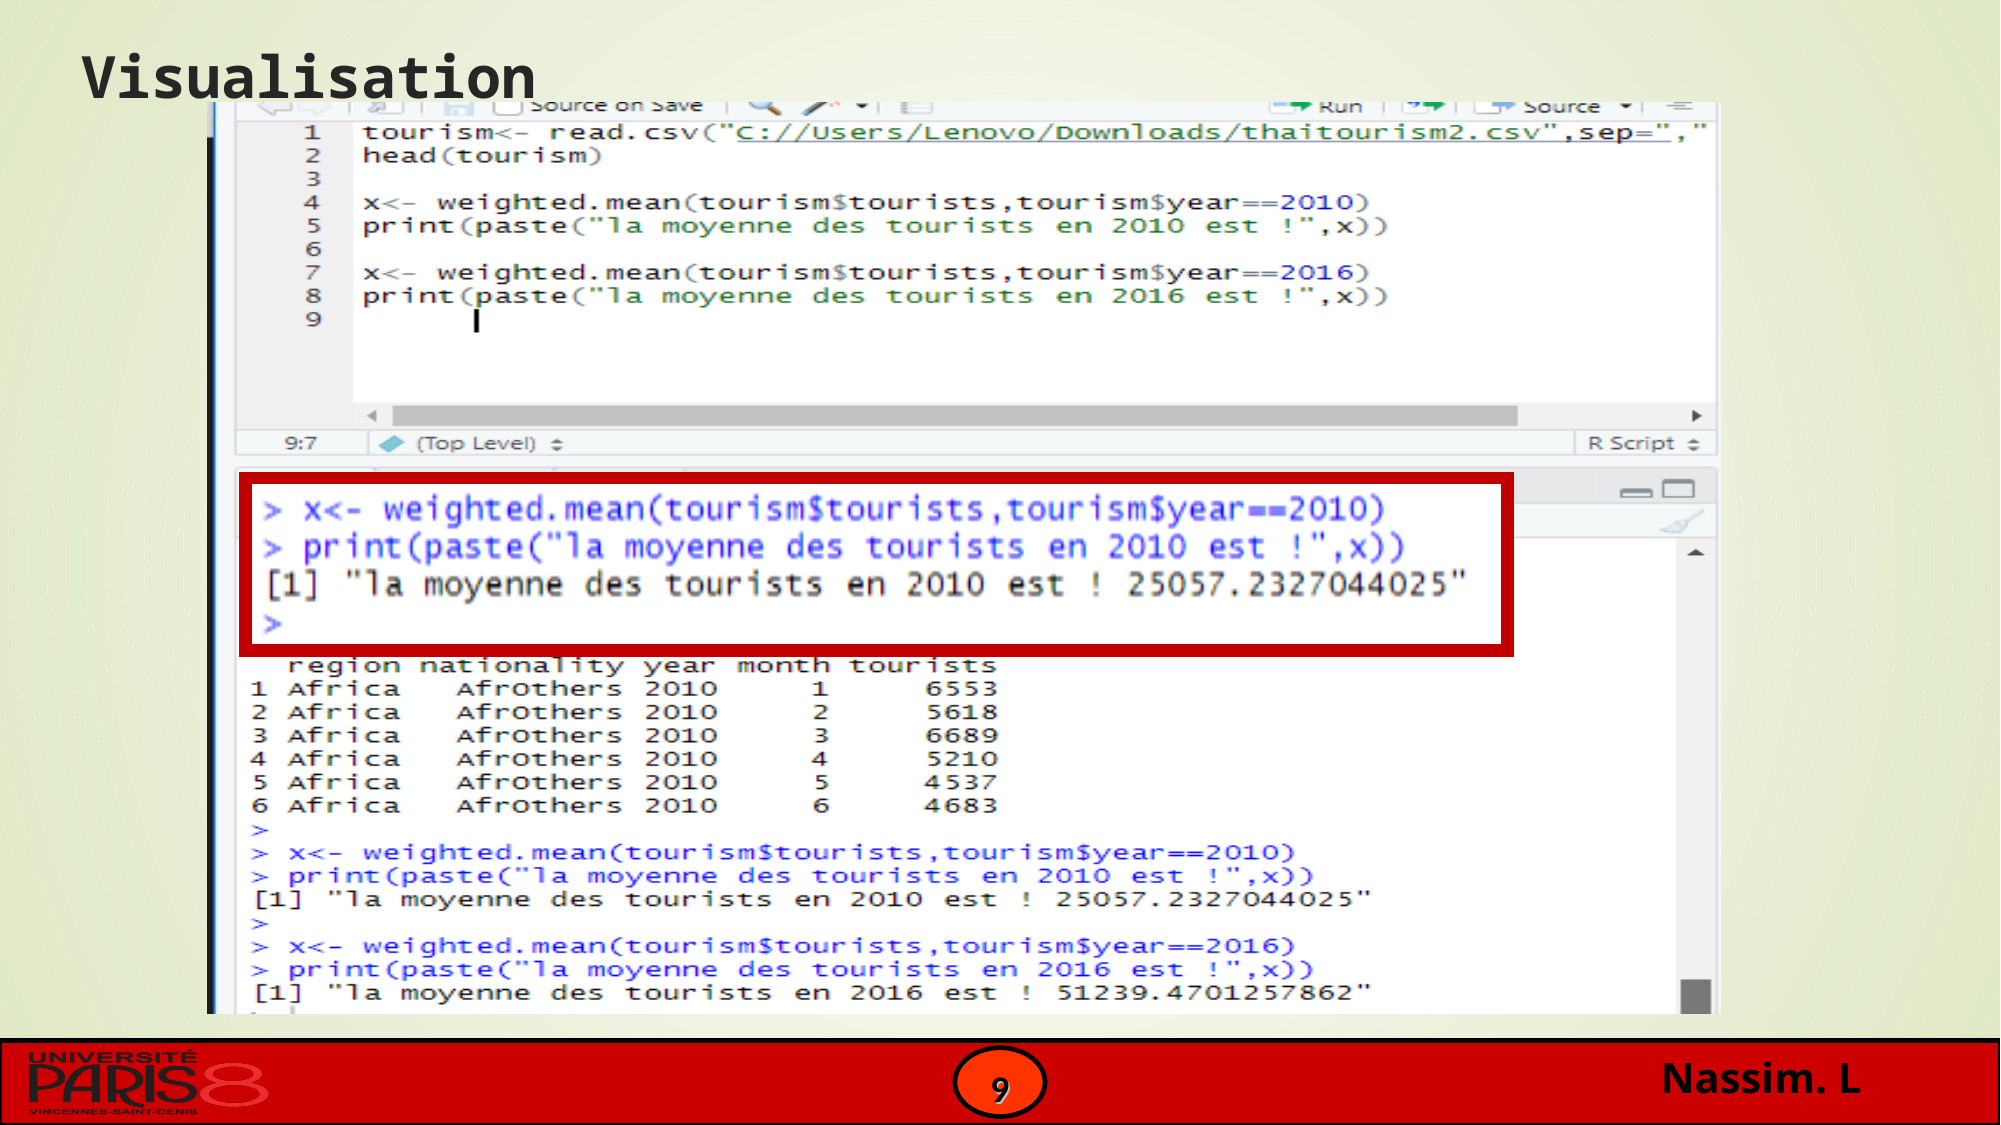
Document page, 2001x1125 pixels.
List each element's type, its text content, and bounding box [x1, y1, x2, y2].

picture [26, 1048, 272, 1117]
picture [207, 102, 1721, 1014]
text_box 9 [954, 1047, 1045, 1117]
text_box Nassim. L [1571, 1034, 2000, 1119]
text_box [0, 1041, 2000, 1125]
text_box Visualisation [66, 32, 1528, 116]
